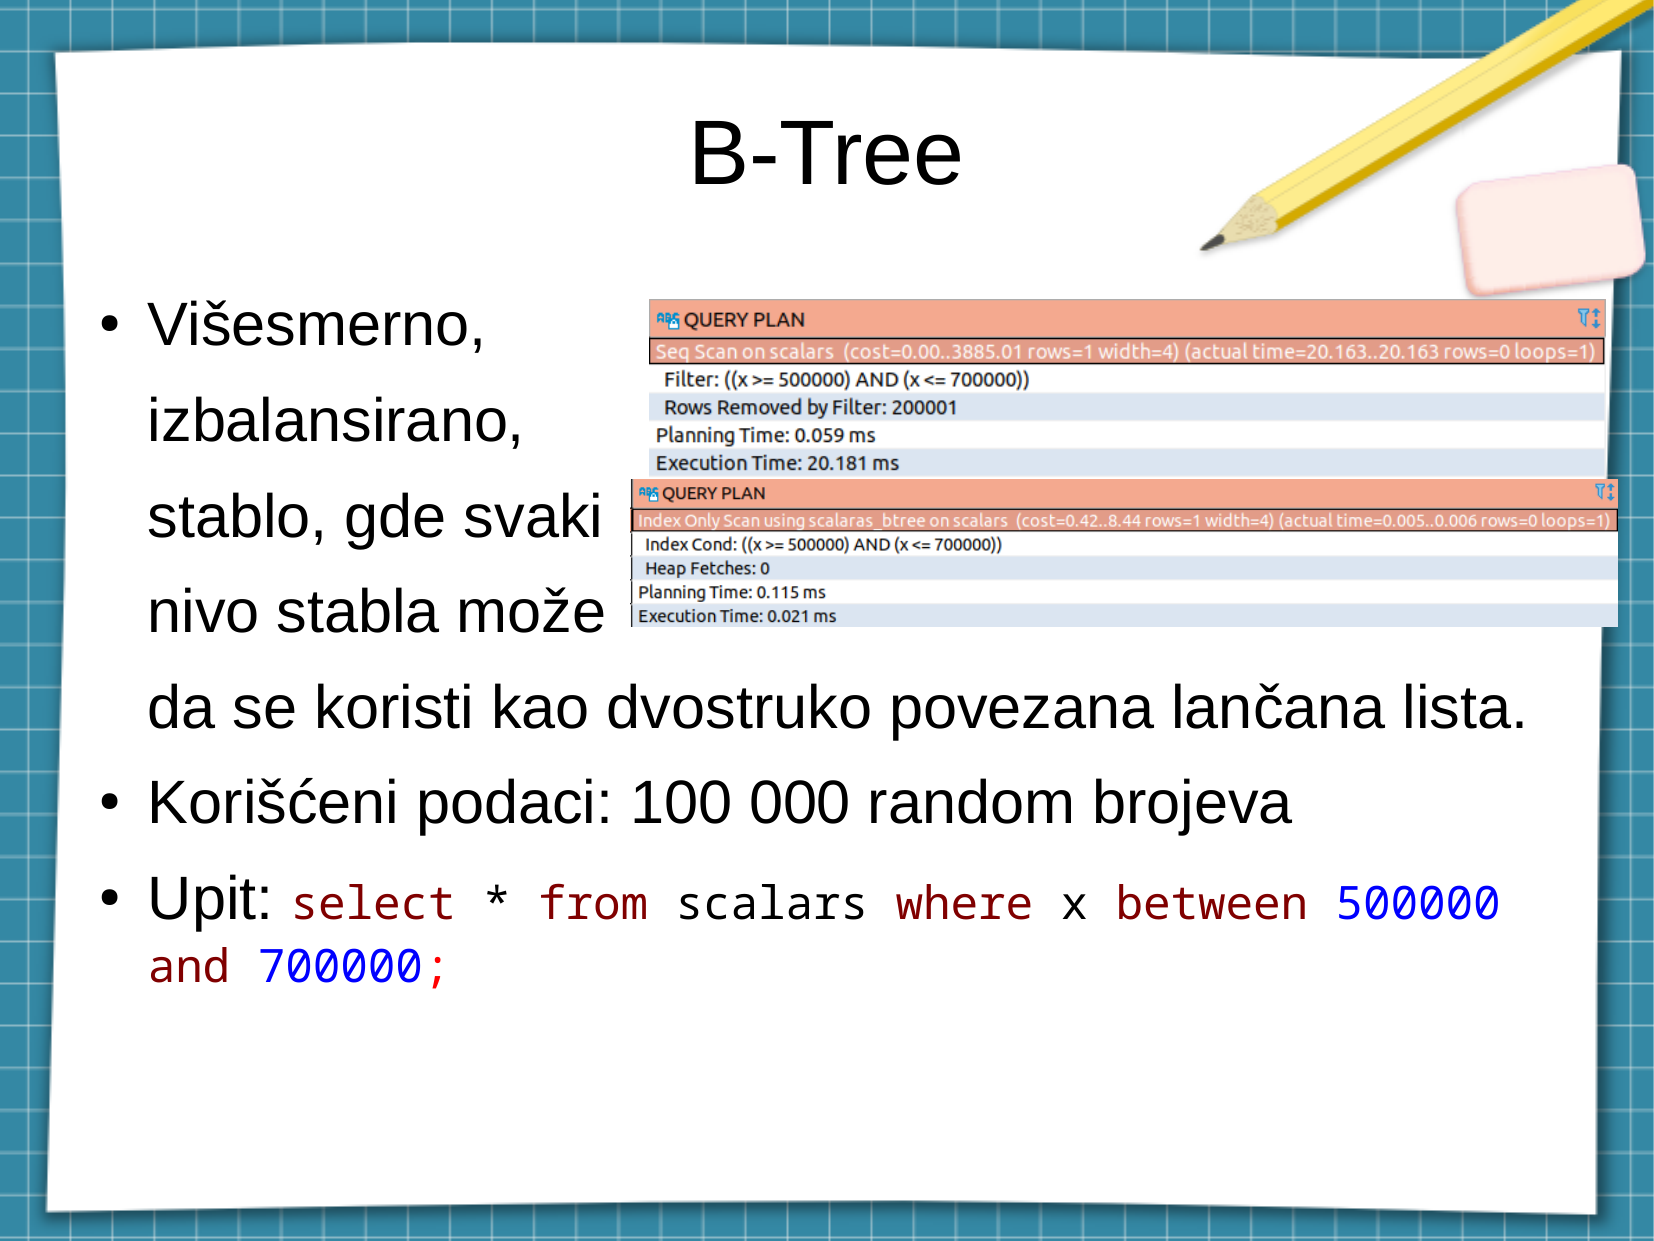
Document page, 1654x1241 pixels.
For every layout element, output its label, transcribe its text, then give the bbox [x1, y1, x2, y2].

picture [0, 0, 1654, 1241]
title B-Tree [82, 49, 1571, 257]
list Višesmerno, izbalansirano, stablo, gde svaki nivo stabla može da se koristi kao dvostruko povezana lančana lista. Korišćeni podaci: 100 000 random brojeva Upit: select * from scalars where x between 500000 and 700000; [82, 290, 1571, 1010]
